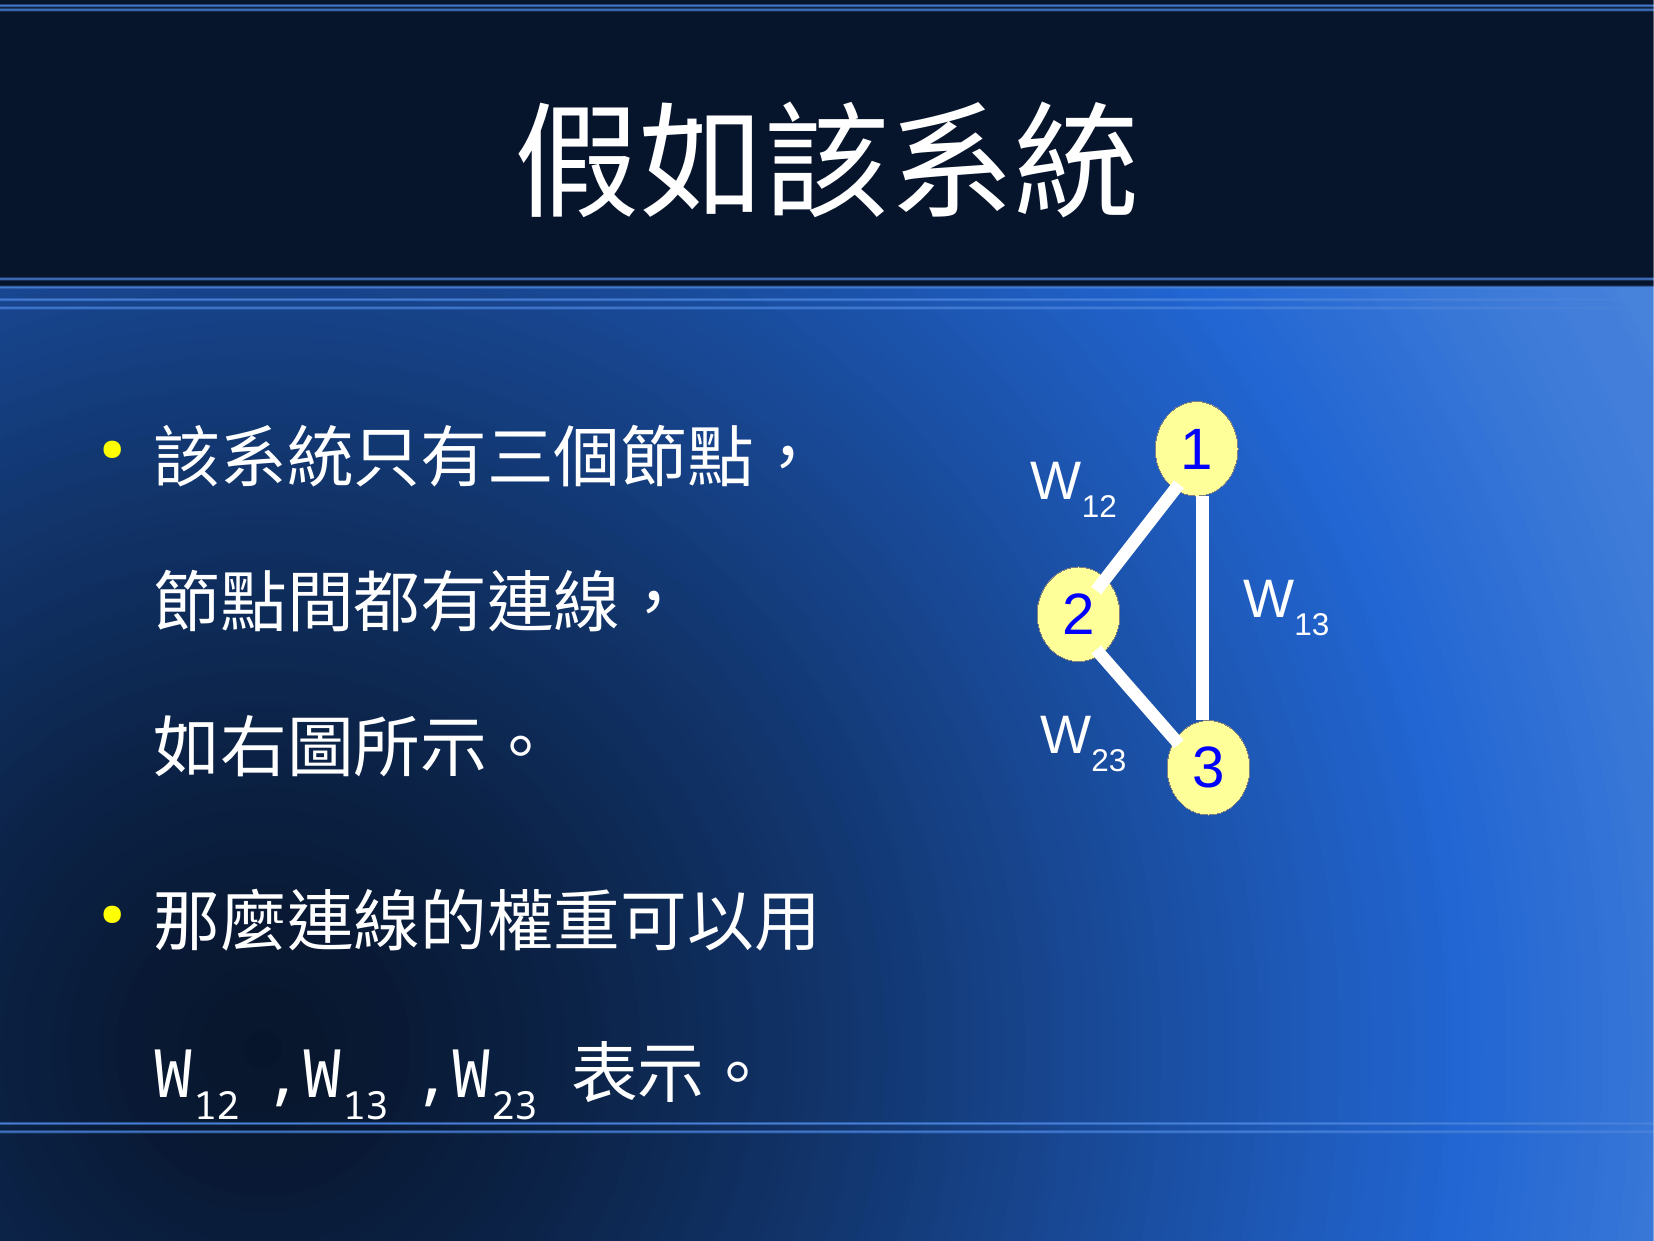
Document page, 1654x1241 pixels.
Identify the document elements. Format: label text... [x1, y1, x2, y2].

text_box 2 [1037, 566, 1120, 662]
title 假如該系統 [82, 49, 1571, 257]
text_box 1 [1155, 401, 1239, 497]
text_box W23 [1025, 696, 1142, 786]
text_box 3 [1167, 720, 1250, 816]
list 該系統只有三個節點， 節點間都有連線， 如右圖所示。 那麼連線的權重可以用 W12 ,W13 ,W23 表示。 [82, 355, 1571, 1241]
picture [0, 0, 1654, 1241]
text_box W12 [1015, 443, 1132, 532]
text_box W13 [1228, 561, 1345, 650]
